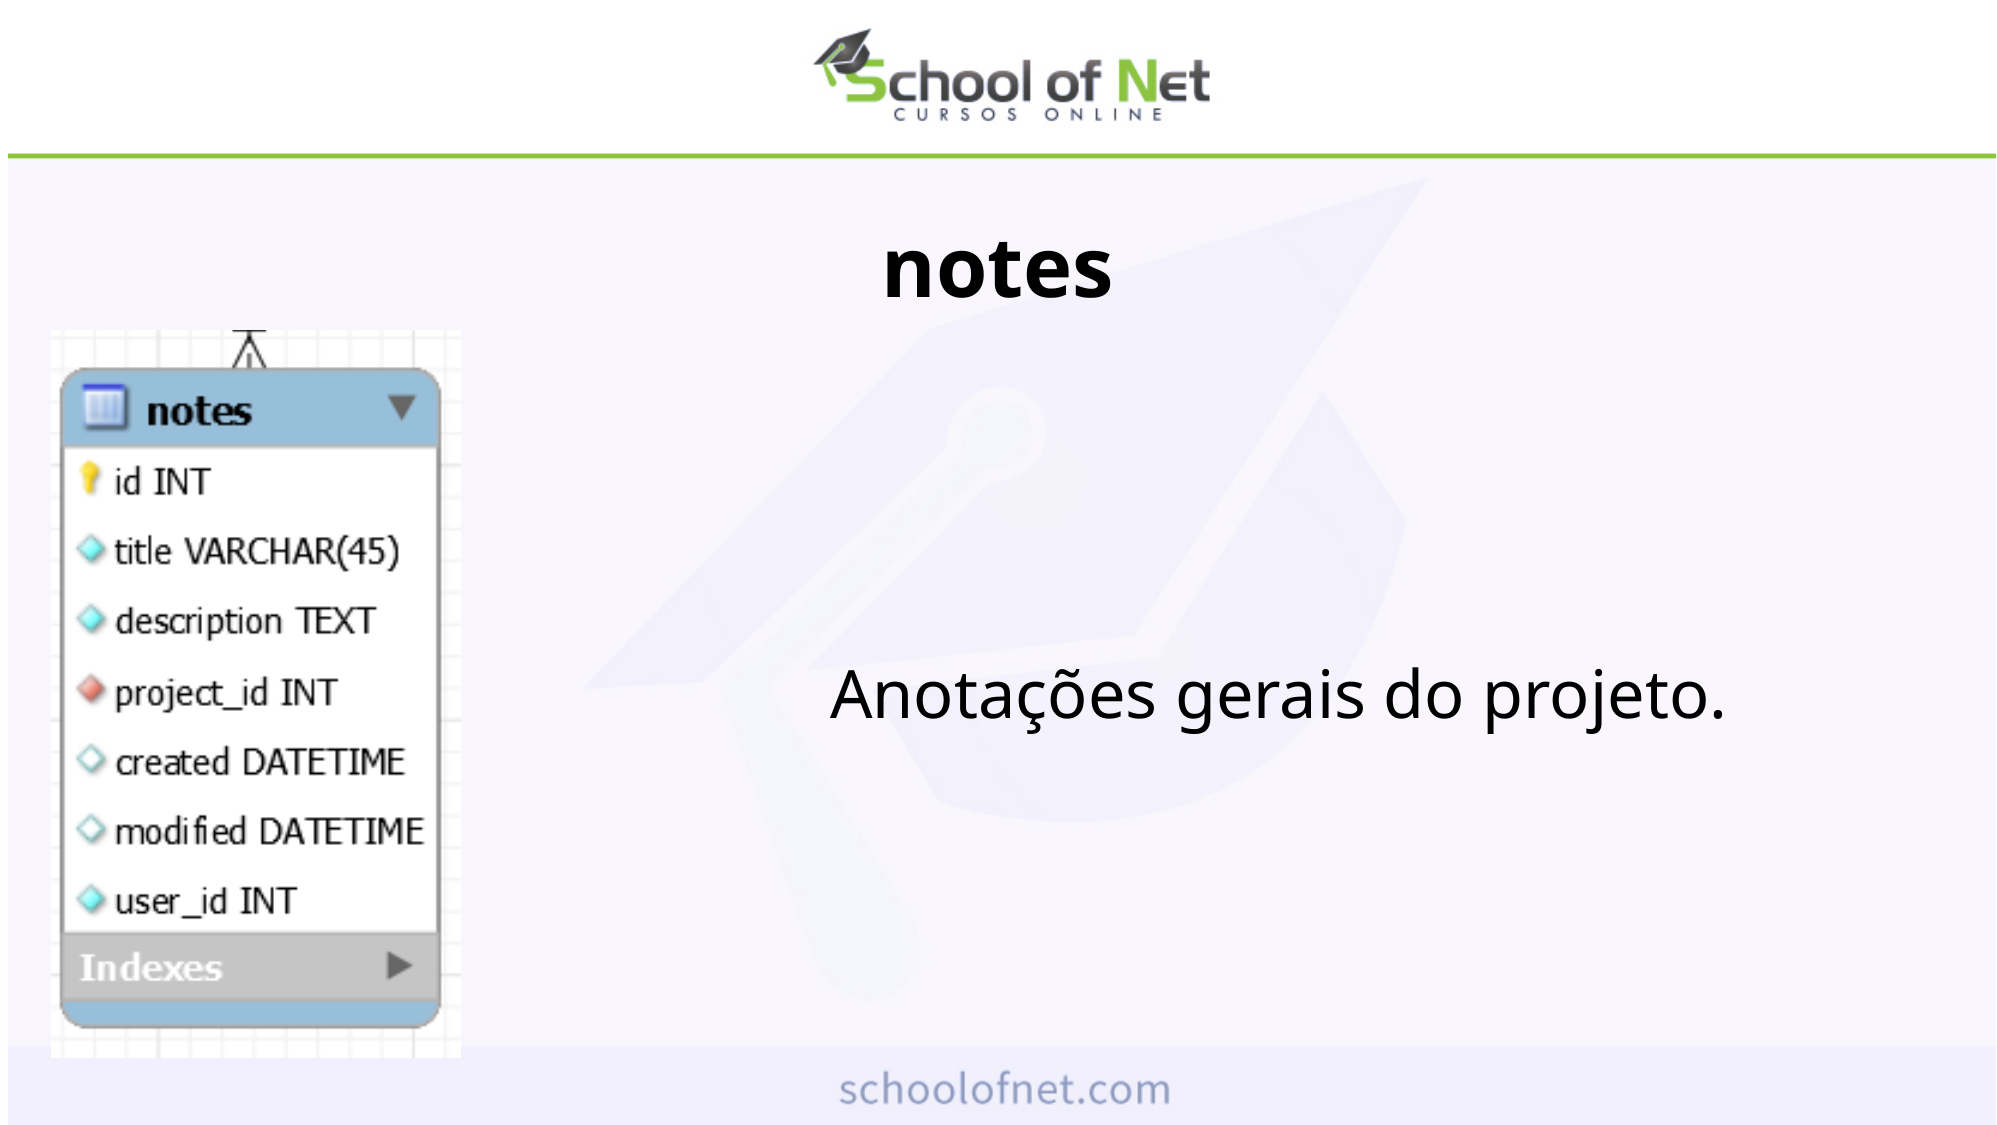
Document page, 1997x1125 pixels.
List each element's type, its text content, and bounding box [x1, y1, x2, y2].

text_box Anotações gerais do projeto. [661, 378, 1897, 1007]
title notes [99, 171, 1897, 360]
picture [7, 5, 1997, 1125]
